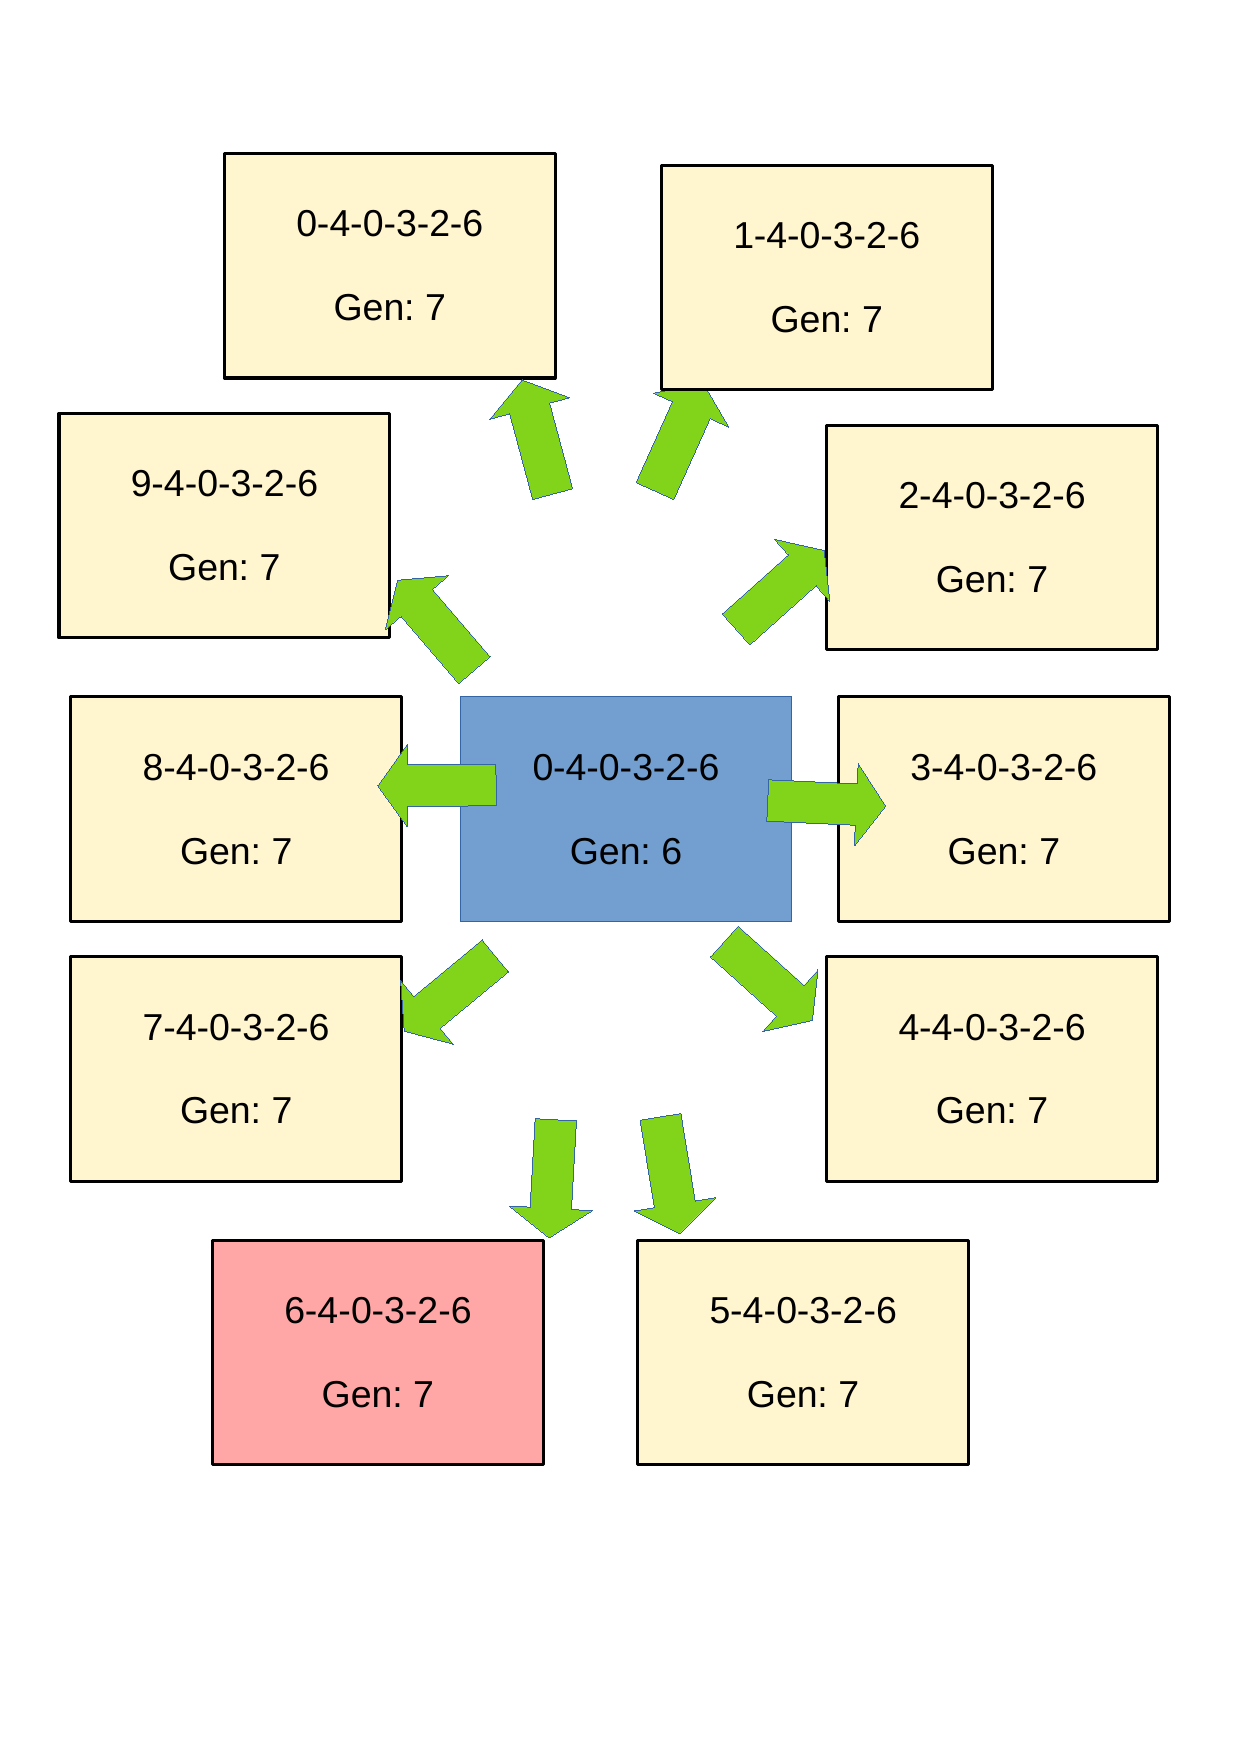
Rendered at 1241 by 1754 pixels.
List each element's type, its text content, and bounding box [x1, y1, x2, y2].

text_box 5-4-0-3-2-6 Gen: 7 [637, 1240, 969, 1465]
text_box [636, 390, 729, 500]
text_box [400, 939, 509, 1045]
text_box 1-4-0-3-2-6 Gen: 7 [661, 165, 993, 390]
text_box [722, 539, 830, 645]
text_box [509, 1118, 593, 1238]
text_box 9-4-0-3-2-6 Gen: 7 [59, 413, 390, 638]
text_box 4-4-0-3-2-6 Gen: 7 [826, 956, 1158, 1182]
text_box [377, 744, 497, 827]
text_box 7-4-0-3-2-6 Gen: 7 [70, 956, 402, 1182]
text_box 2-4-0-3-2-6 Gen: 7 [826, 425, 1158, 650]
text_box [385, 575, 491, 684]
text_box 6-4-0-3-2-6 Gen: 7 [212, 1240, 544, 1465]
text_box 0-4-0-3-2-6 Gen: 6 [460, 696, 792, 922]
text_box [489, 379, 573, 500]
text_box 8-4-0-3-2-6 Gen: 7 [70, 696, 402, 922]
text_box [710, 926, 818, 1032]
text_box 0-4-0-3-2-6 Gen: 7 [224, 153, 556, 378]
text_box 3-4-0-3-2-6 Gen: 7 [838, 696, 1170, 922]
text_box [634, 1113, 716, 1234]
text_box [766, 763, 886, 846]
